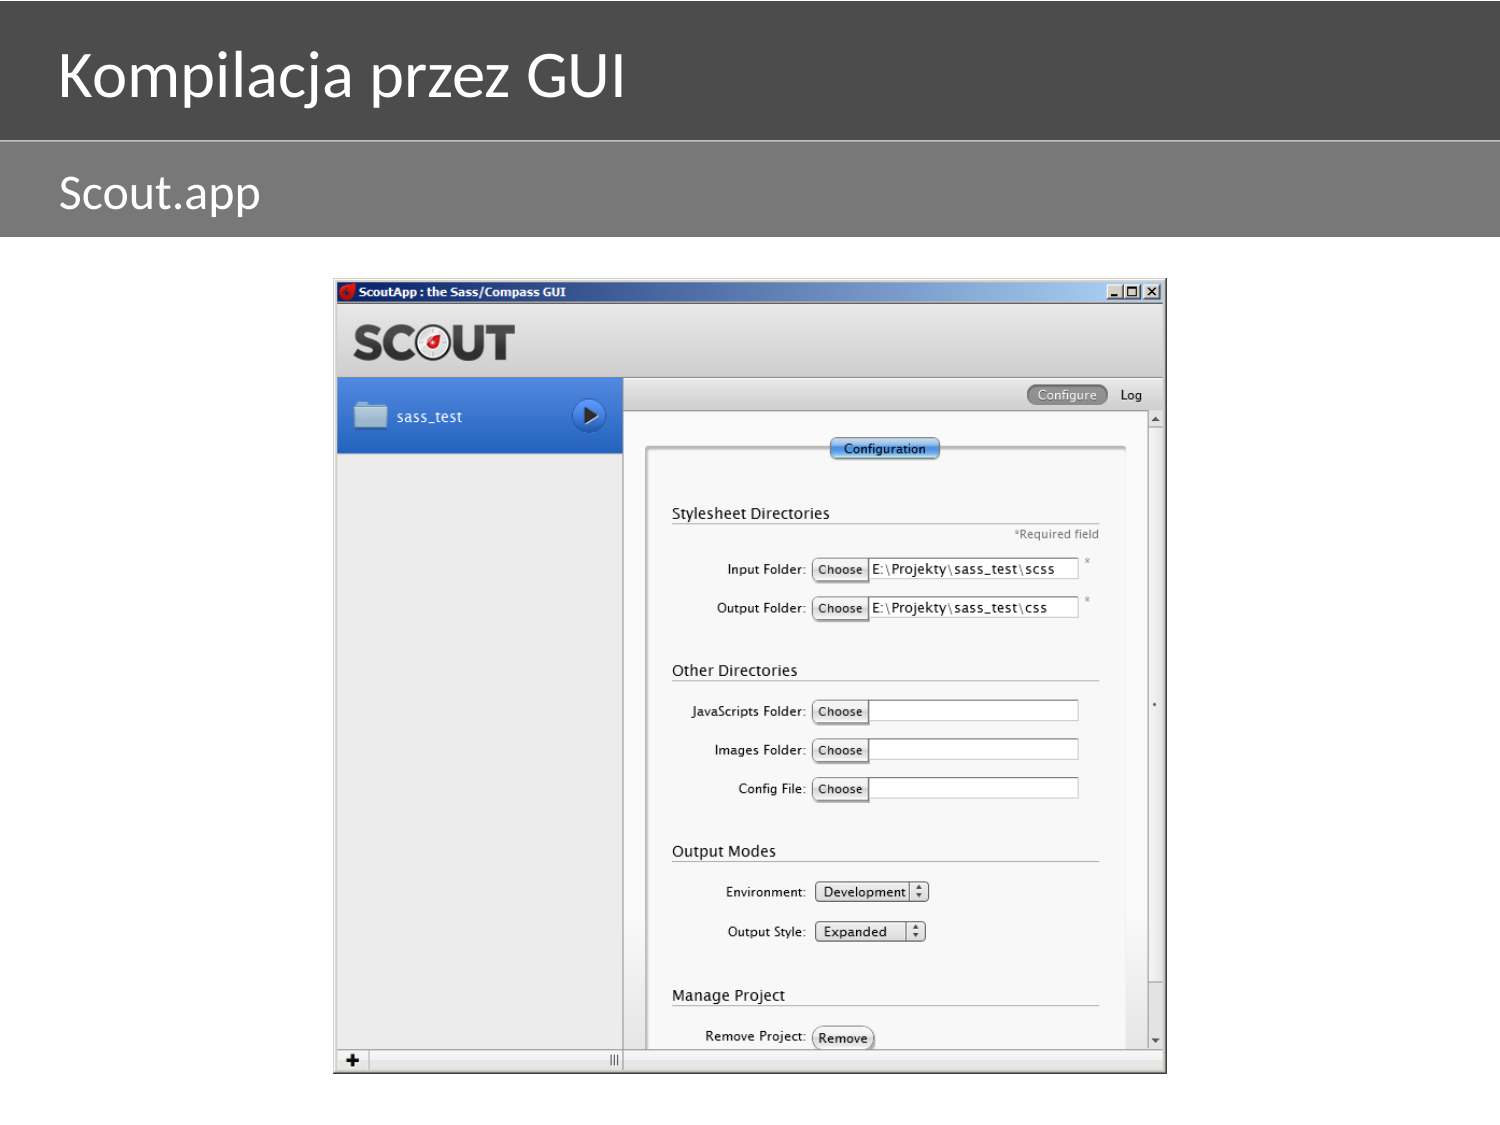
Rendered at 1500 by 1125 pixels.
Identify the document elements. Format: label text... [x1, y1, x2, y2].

text_box Scout.app [0, 141, 1500, 237]
picture [333, 278, 1167, 1074]
text_box Kompilacja przez GUI [0, 1, 1500, 140]
